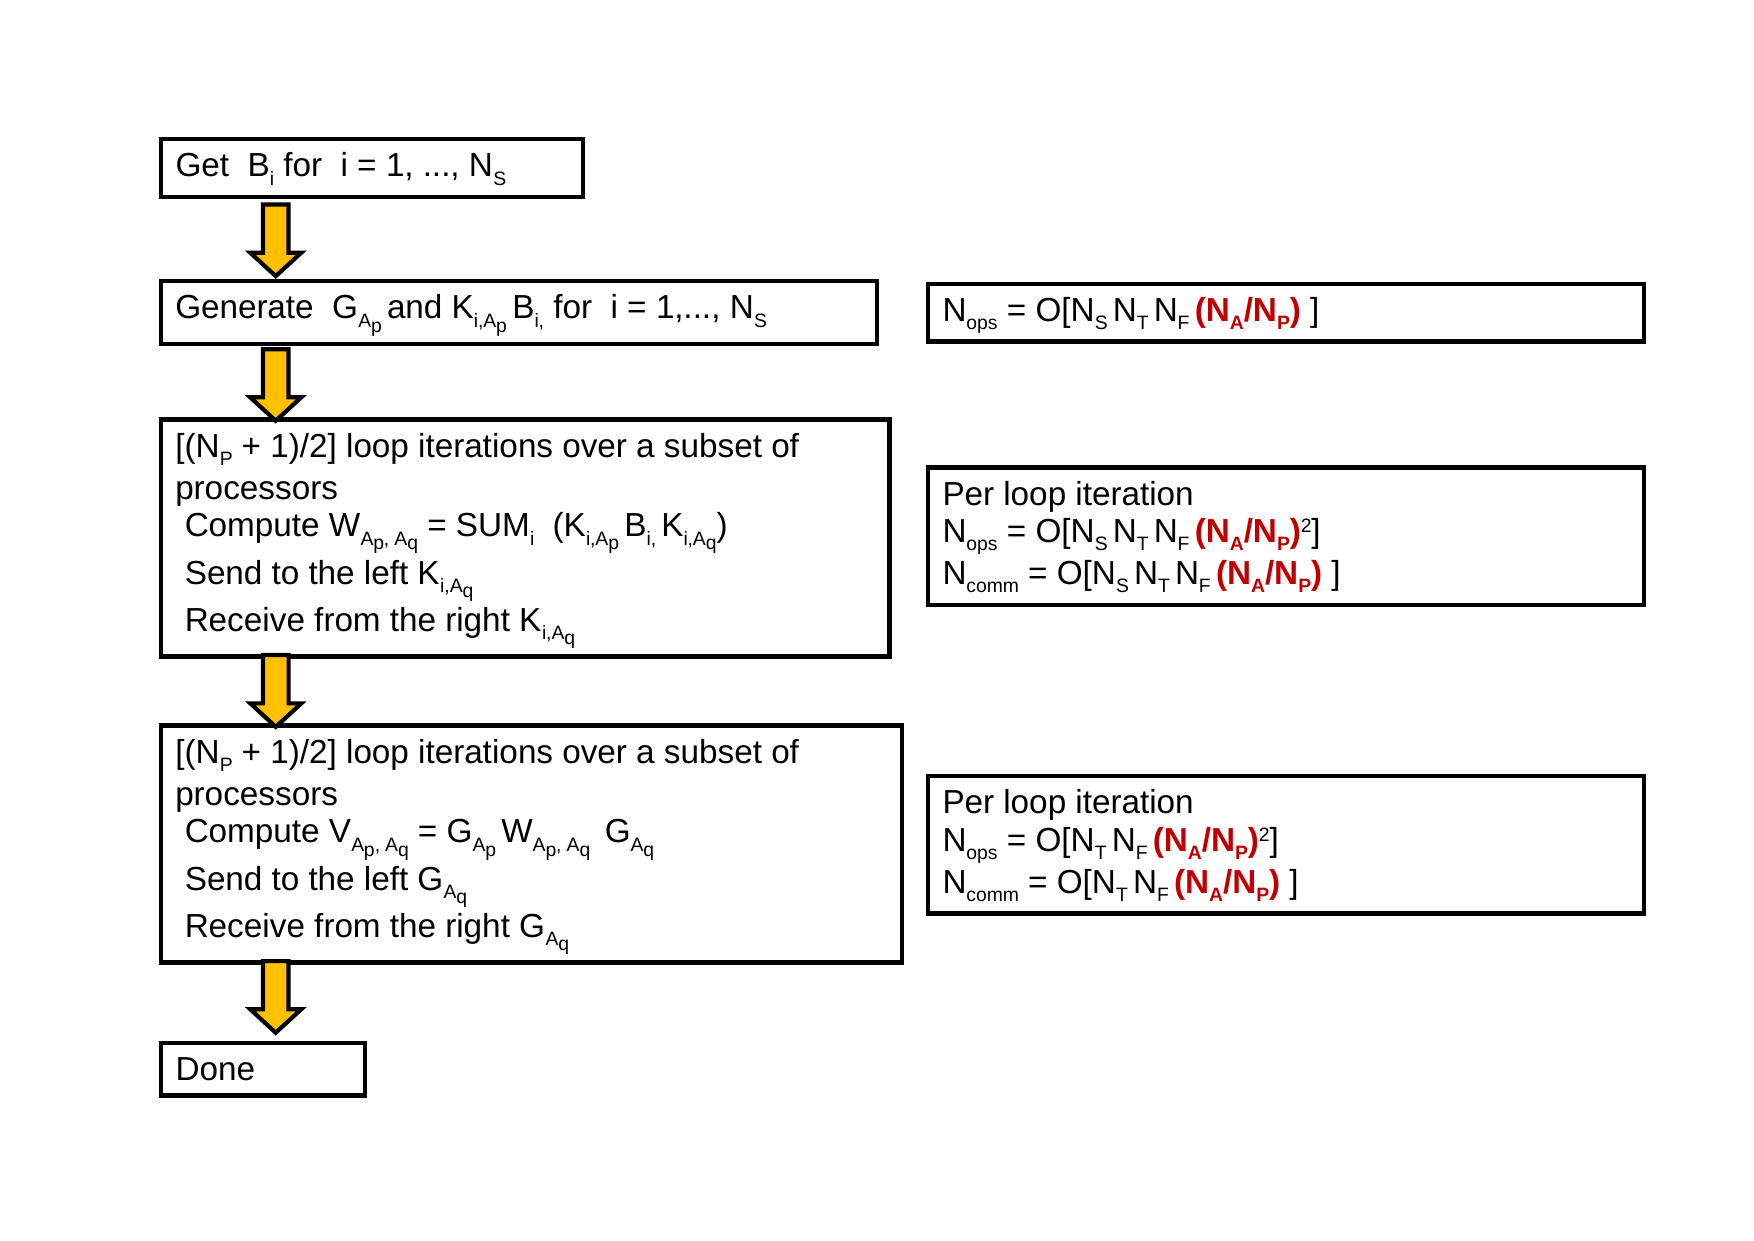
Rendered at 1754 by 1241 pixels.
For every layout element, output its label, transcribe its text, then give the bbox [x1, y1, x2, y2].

text_box [250, 204, 302, 277]
text_box [(NP + 1)/2] loop iterations over a subset of processors Compute WAp, Aq = SUMi (Ki,Ap Bi, Ki,Aq) Send to the left Ki,Aq Receive from the right Ki,Aq [160, 419, 890, 657]
text_box [(NP + 1)/2] loop iterations over a subset of processors Compute VAp, Aq = GAp WAp, Aq GAq Send to the left GAq Receive from the right GAq [160, 725, 903, 963]
text_box [250, 349, 302, 421]
text_box Generate GAp and Ki,Ap Bi, for i = 1,..., NS [160, 281, 877, 345]
text_box Per loop iteration Nops = O[NS NT NF (NA/NP)2] Ncomm = O[NS NT NF (NA/NP) ] [927, 467, 1644, 605]
text_box Nops = O[NS NT NF (NA/NP) ] [927, 283, 1644, 342]
text_box [250, 655, 302, 727]
text_box Done [160, 1043, 366, 1096]
text_box Per loop iteration Nops = O[NT NF (NA/NP)2] Ncomm = O[NT NF (NA/NP) ] [927, 776, 1644, 914]
text_box Get Bi for i = 1, ..., NS [160, 139, 583, 198]
text_box [250, 961, 302, 1033]
